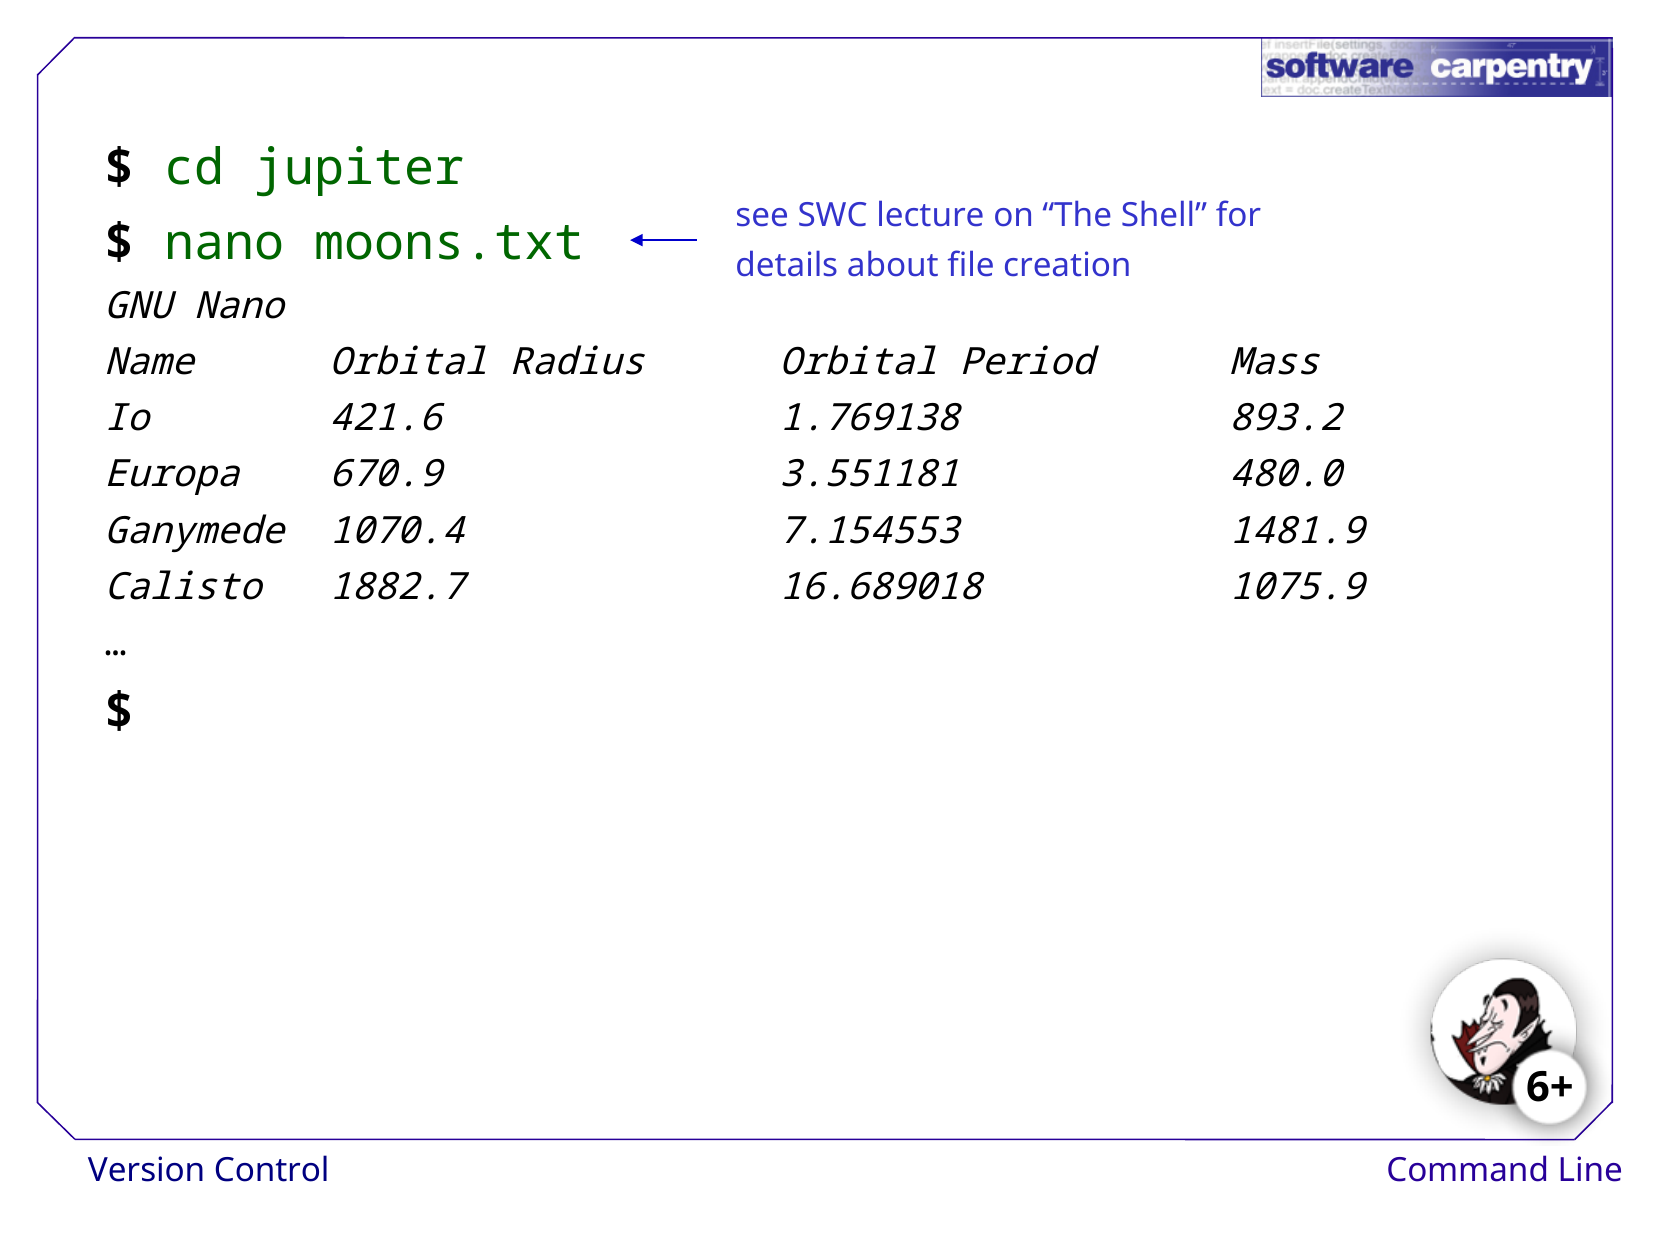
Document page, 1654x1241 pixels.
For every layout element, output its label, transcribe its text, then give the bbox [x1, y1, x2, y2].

text_box see SWC lecture on “The Shell” for details about file creation [720, 176, 1288, 304]
text_box 6+ [1505, 1057, 1595, 1119]
picture [1393, 926, 1618, 1146]
text_box $ cd jupiter $ nano moons.txt GNU Nano Name Orbital Radius Orbital Period Mass Io 421.6 1.769138 893.2 Europa 670.9 3.551181 480.0 Ganymede 1070.4 7.154553 1481.9 Calisto 1882.7 16.689018 1075.9 … $ [89, 112, 1572, 1036]
picture [1261, 39, 1613, 97]
